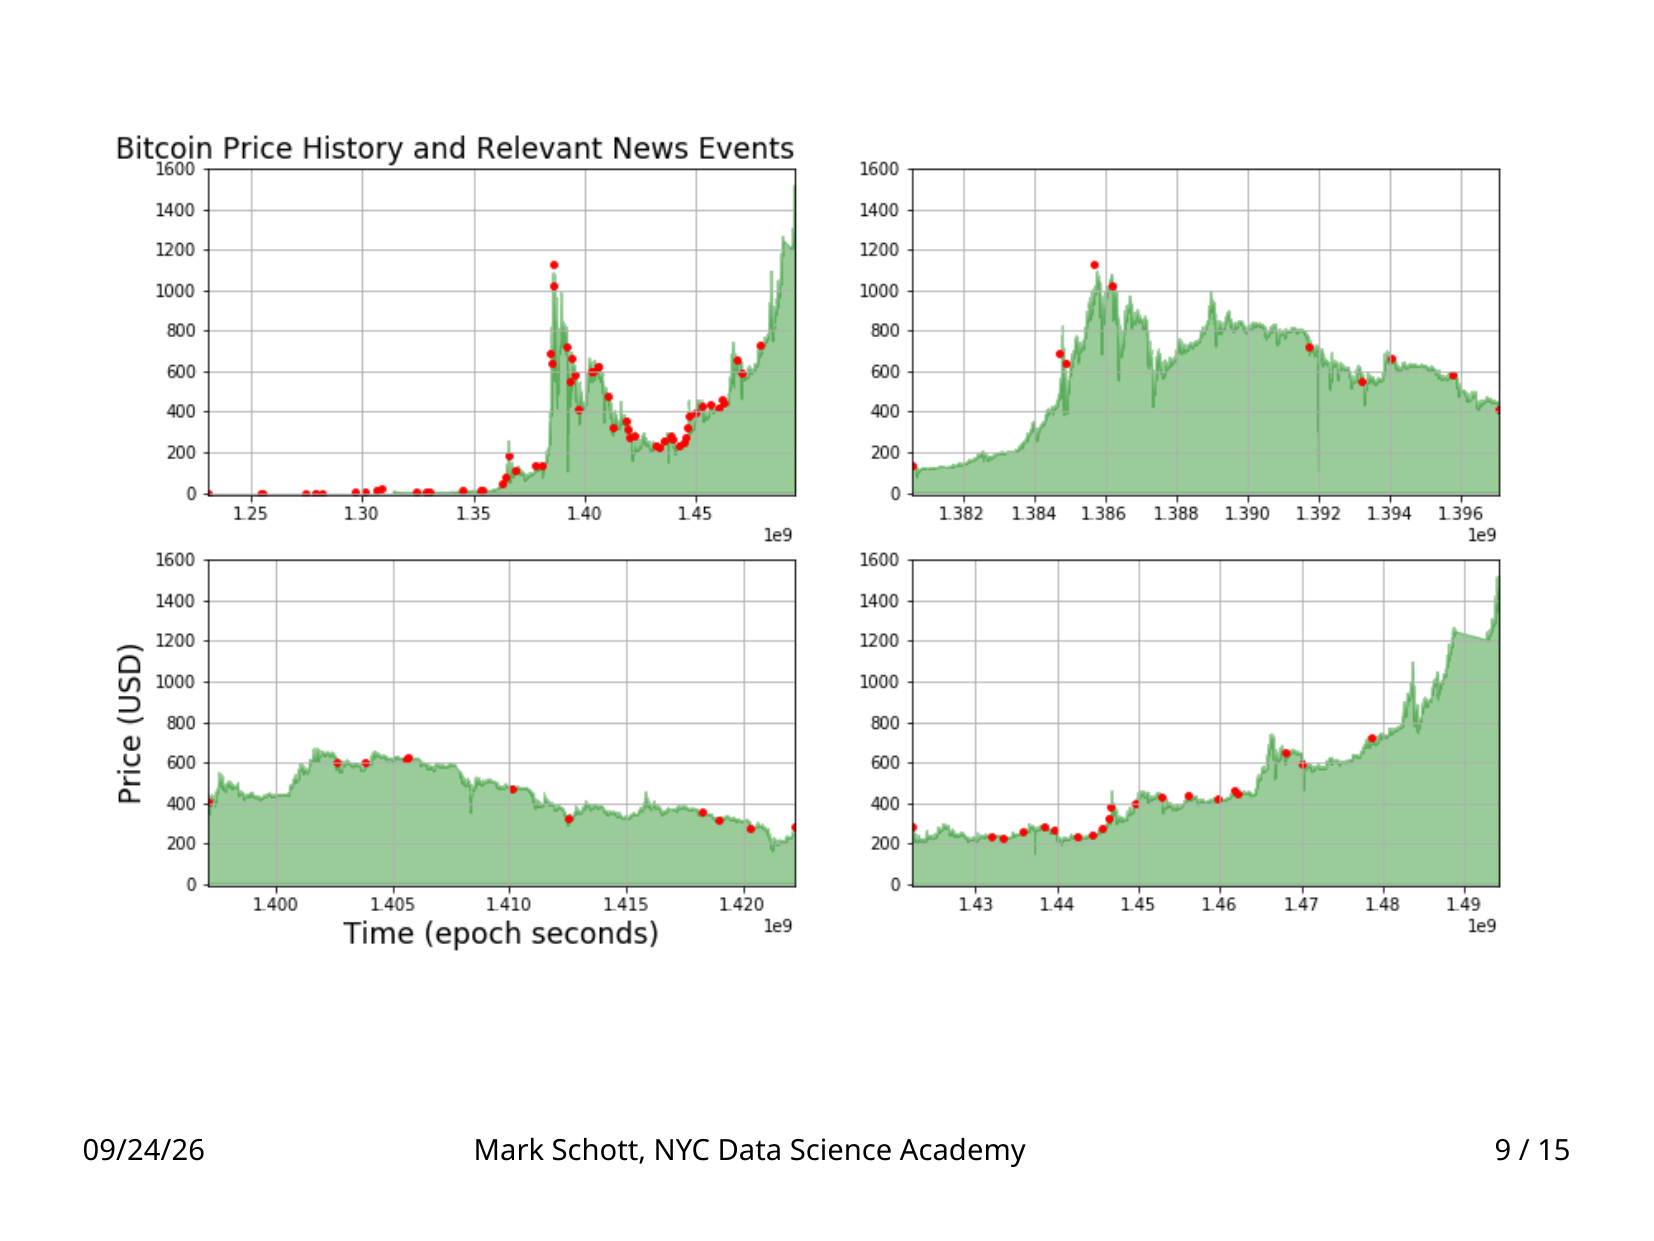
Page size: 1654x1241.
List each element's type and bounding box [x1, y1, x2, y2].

picture [0, 55, 1654, 1006]
